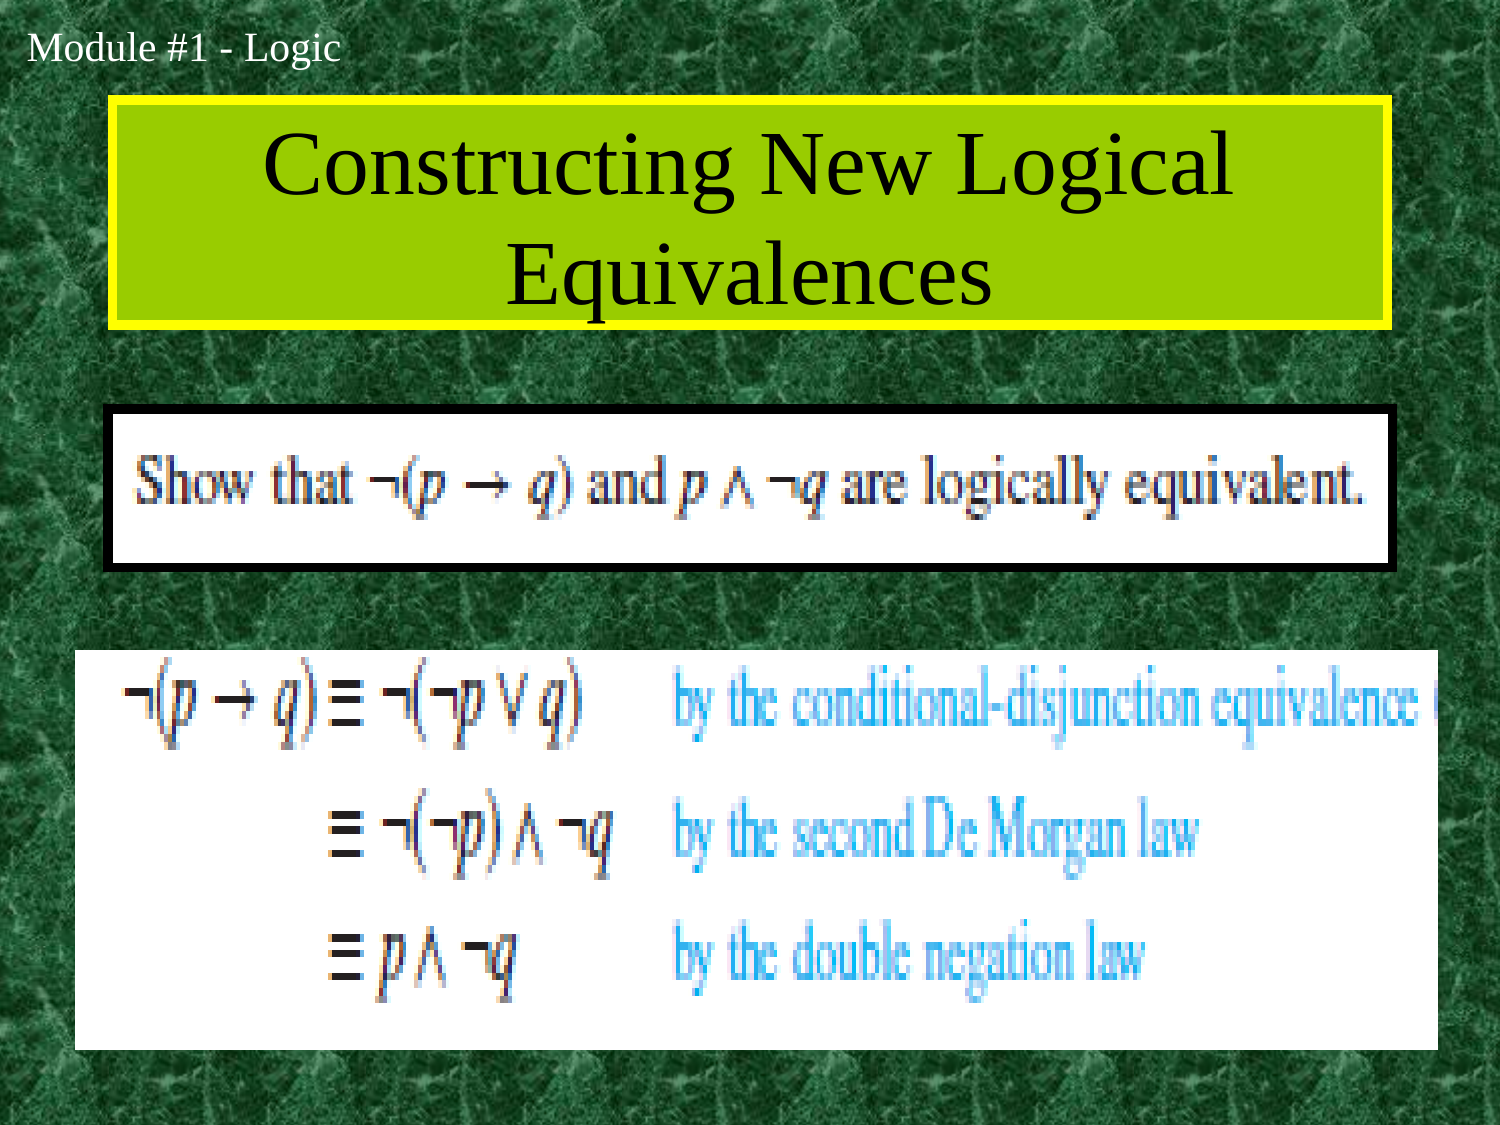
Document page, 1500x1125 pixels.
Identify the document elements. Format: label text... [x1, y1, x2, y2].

title Constructing New Logical Equivalences [112, 99, 1388, 325]
picture [0, 0, 1500, 1125]
